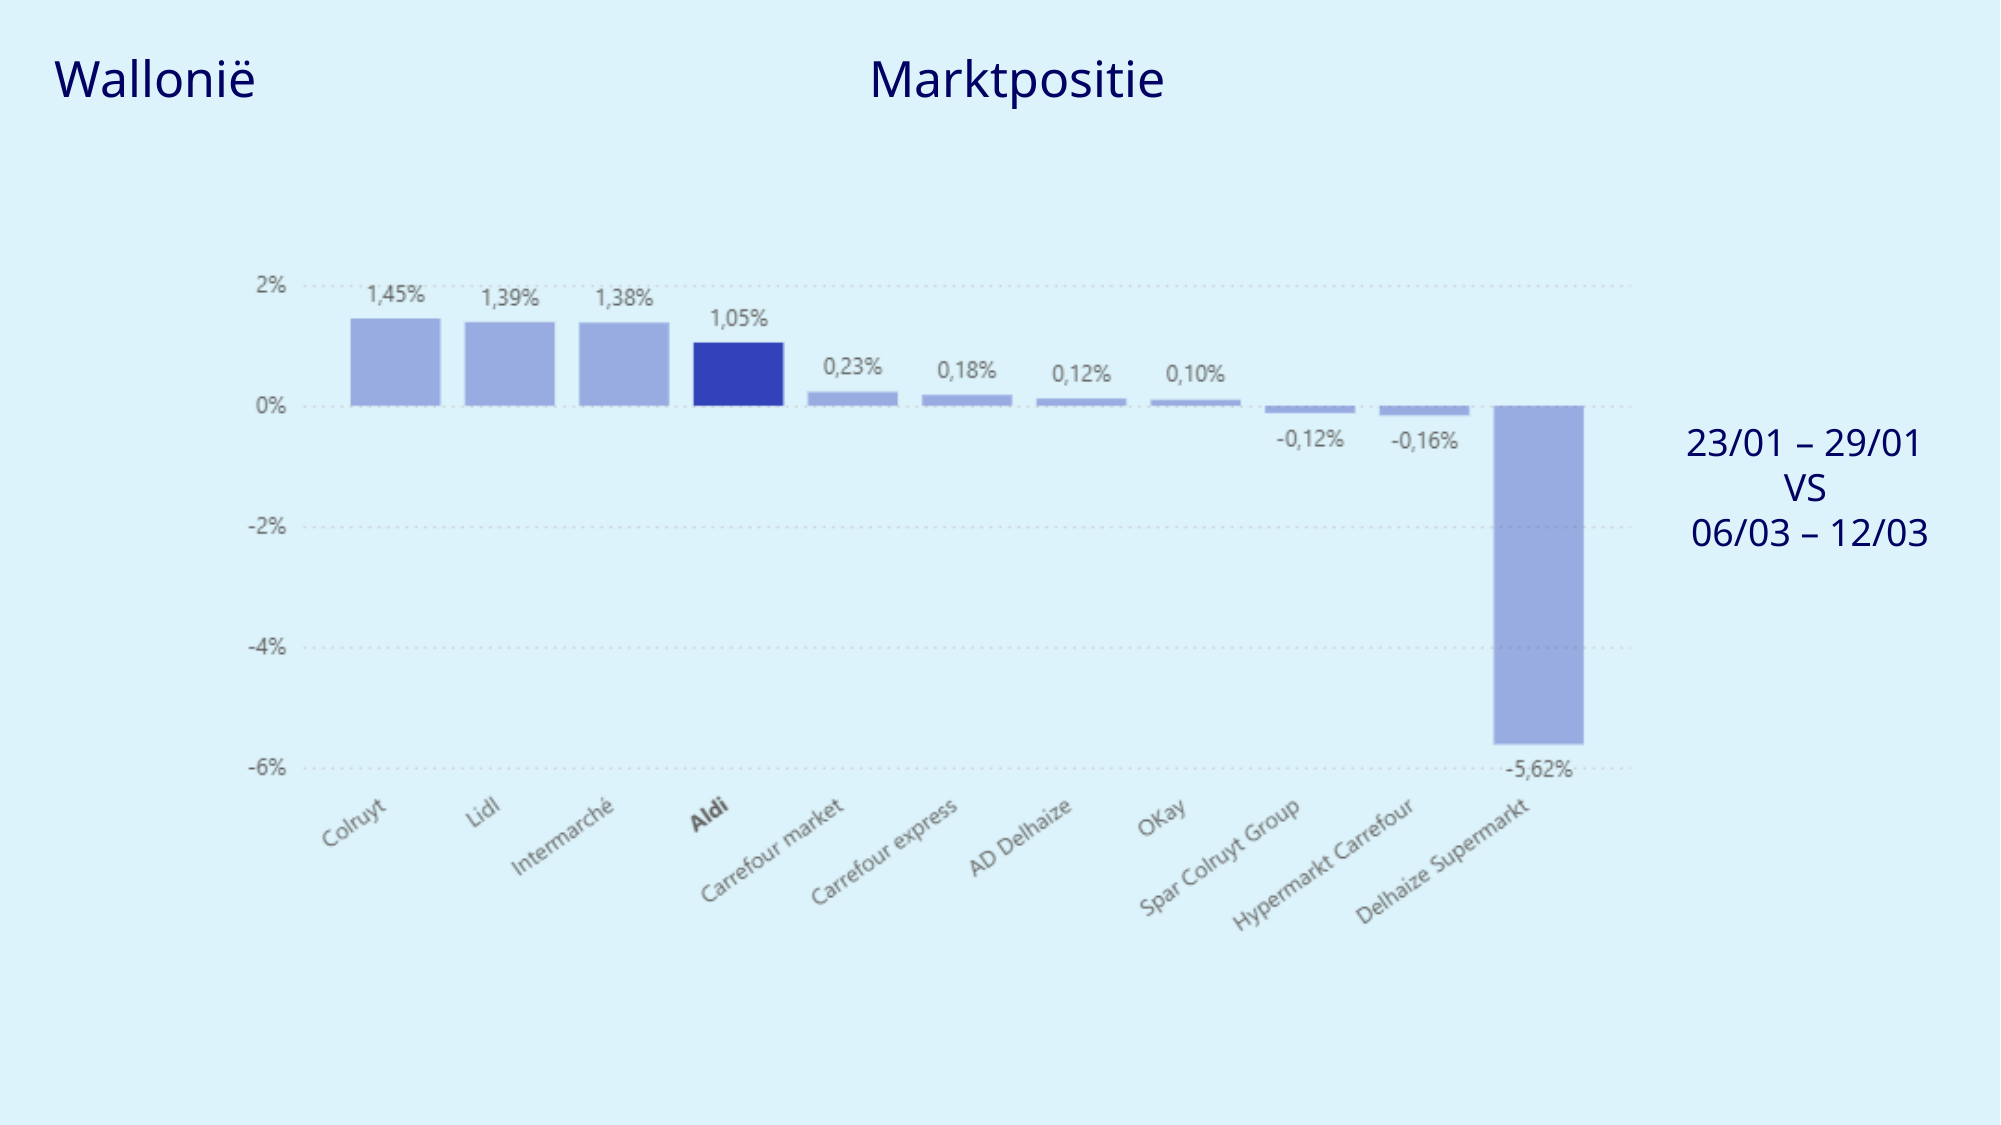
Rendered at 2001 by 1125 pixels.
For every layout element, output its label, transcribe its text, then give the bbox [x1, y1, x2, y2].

text_box Marktpositie [854, 39, 1269, 116]
text_box 23/01 – 29/01 VS 06/03 – 12/03 [1651, 411, 2000, 563]
text_box Wallonië [39, 39, 412, 116]
picture [225, 241, 1651, 961]
